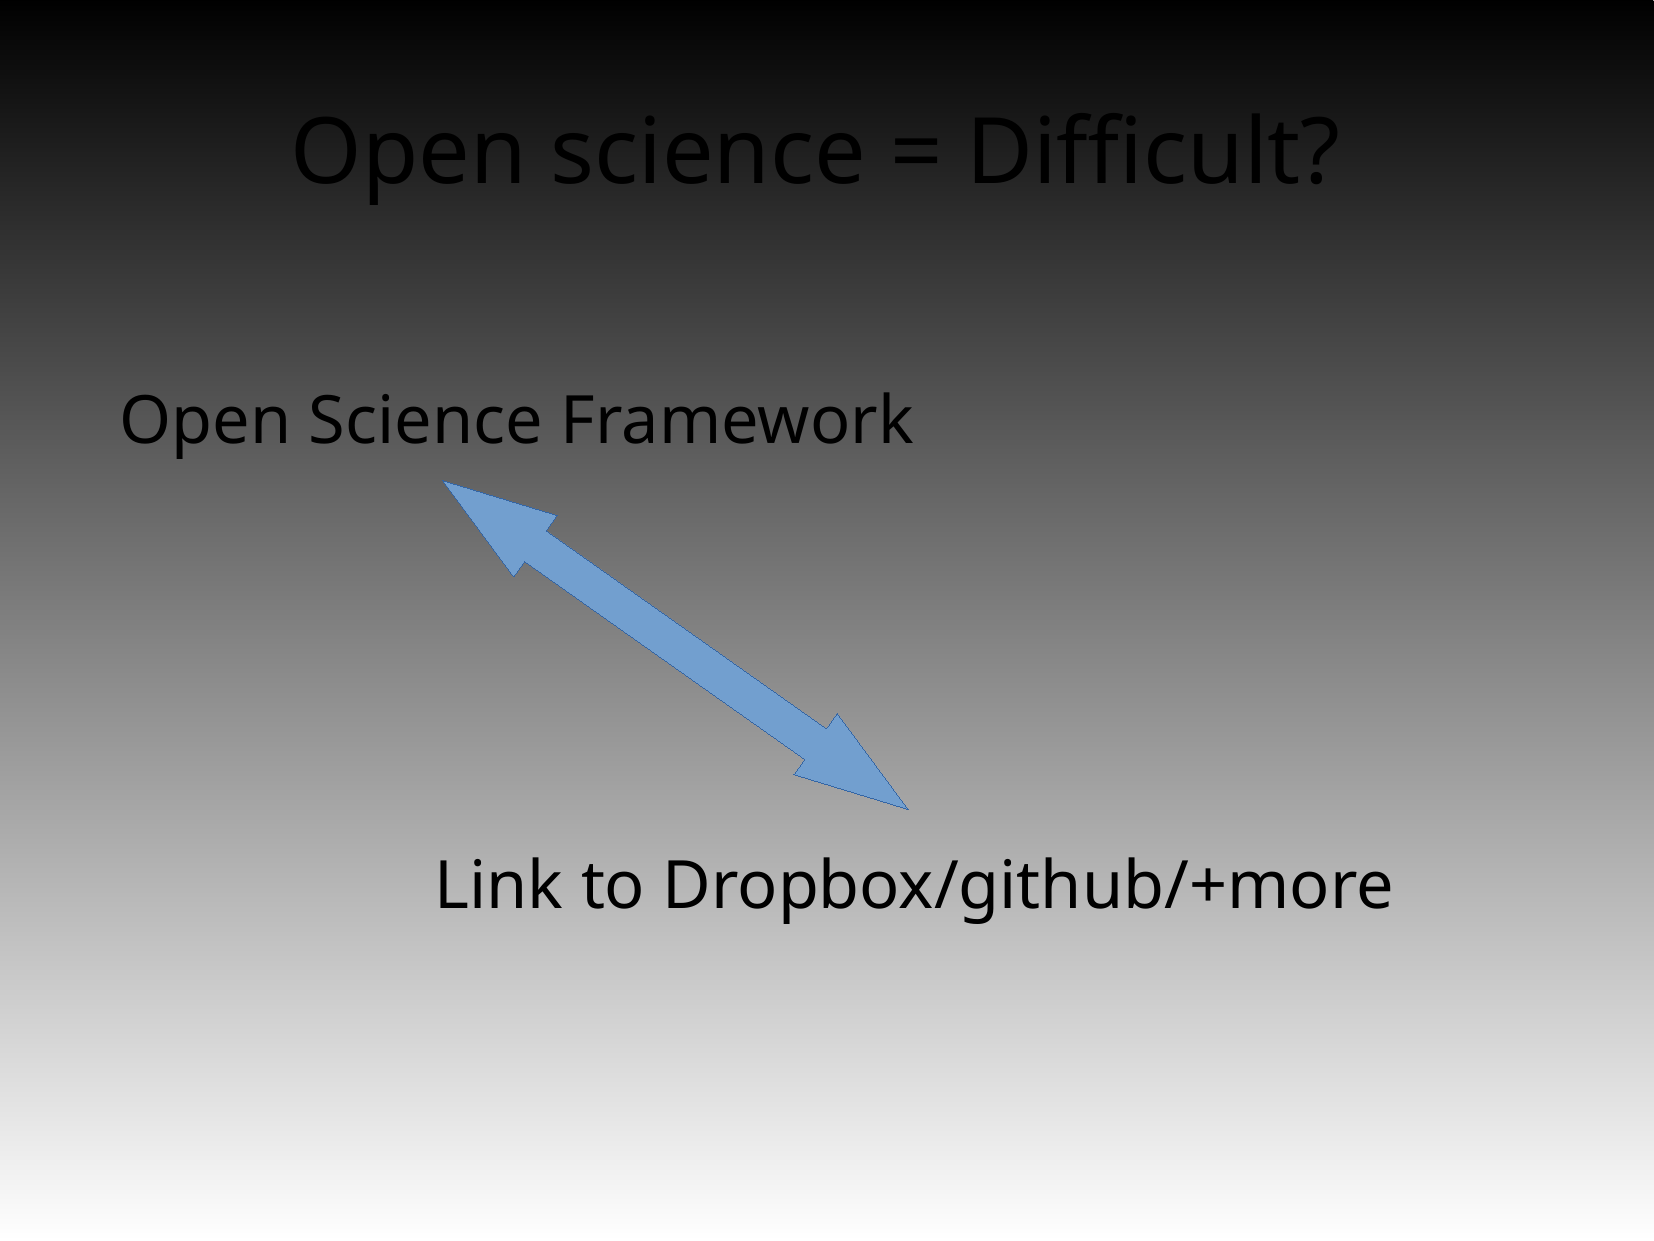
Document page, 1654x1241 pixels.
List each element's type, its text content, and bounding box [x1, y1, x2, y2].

text_box Open Science Framework [105, 365, 1351, 541]
title Open science = Difficult? [71, 45, 1561, 253]
text_box Link to Dropbox/github/+more [420, 830, 1654, 1006]
text_box [442, 480, 909, 810]
